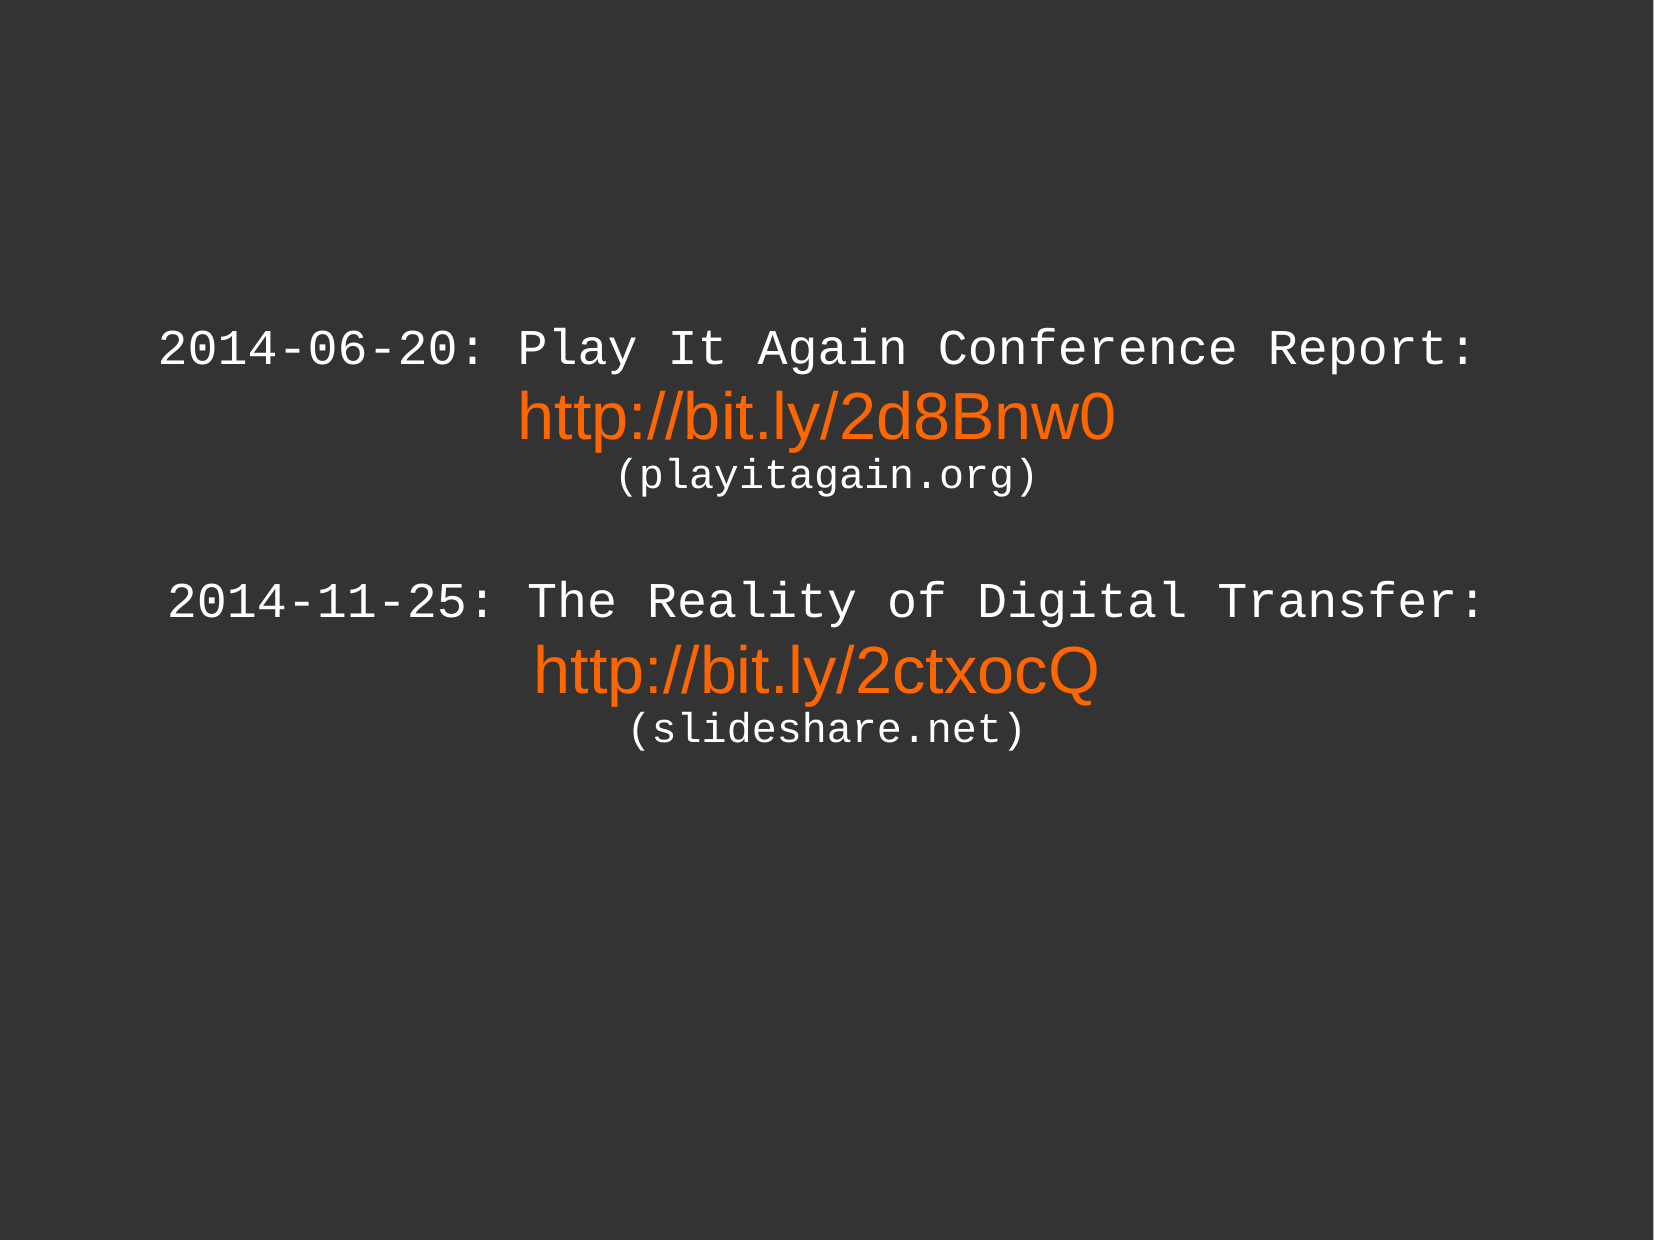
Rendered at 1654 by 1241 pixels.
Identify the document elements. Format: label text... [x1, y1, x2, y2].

subtitle 2014-06-20: Play It Again Conference Report: http://bit.ly/2d8Bnw0 (playitagain.org) 2014-11-25: The Reality of Digital Transfer: http://bit.ly/2ctxocQ (slideshare.net) [82, 49, 1571, 1010]
